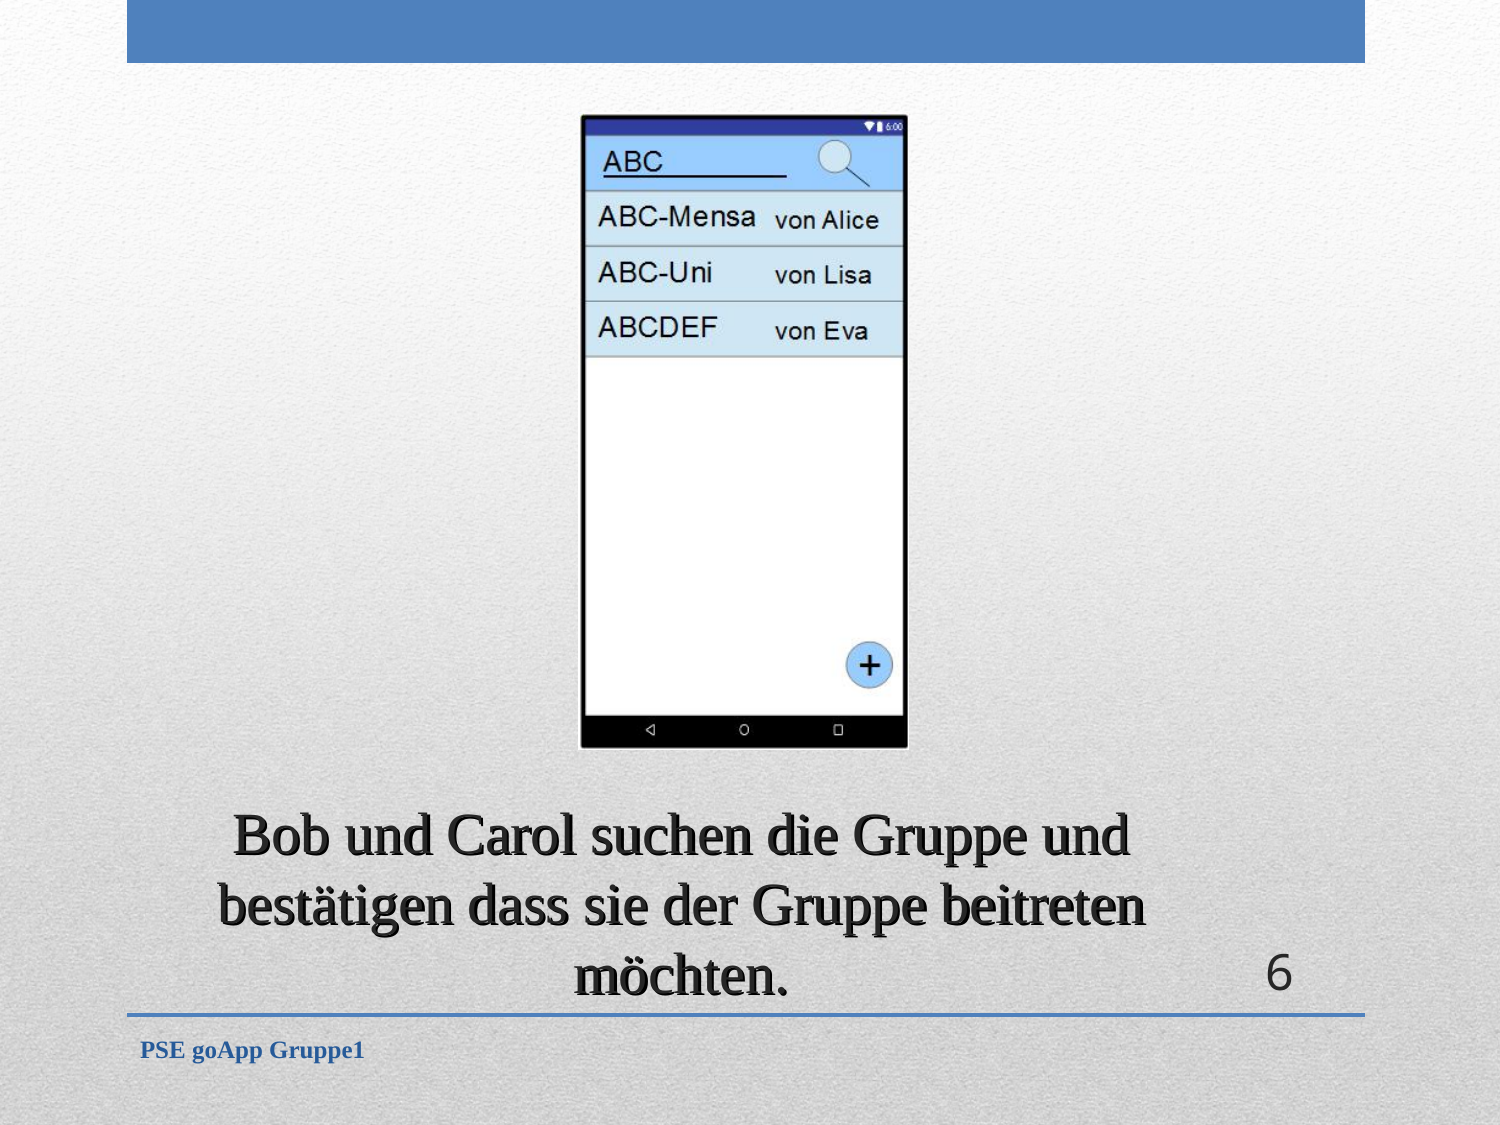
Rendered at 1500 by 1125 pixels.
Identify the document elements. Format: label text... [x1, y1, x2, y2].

title Bob und Carol suchen die Gruppe und bestätigen dass sie der Gruppe beitreten möchten. [125, 750, 1238, 1013]
text_box PSE goApp Gruppe1 [125, 1018, 925, 1079]
text_box [1250, 933, 1376, 993]
picture [578, 112, 909, 751]
